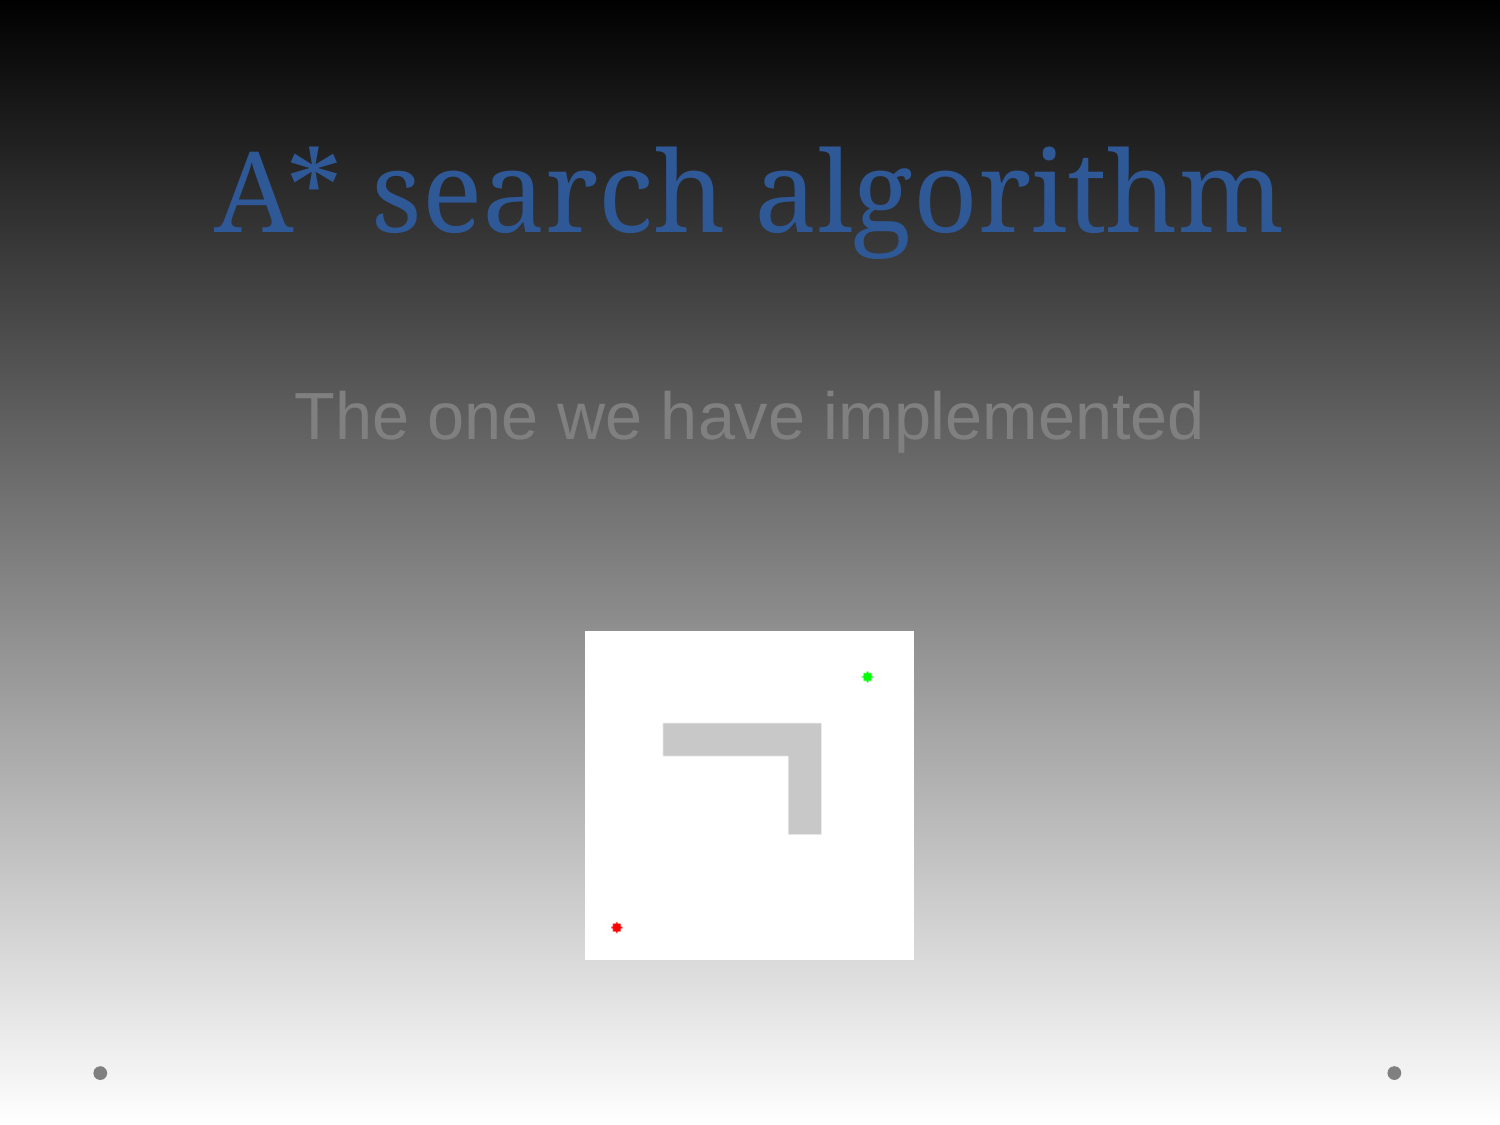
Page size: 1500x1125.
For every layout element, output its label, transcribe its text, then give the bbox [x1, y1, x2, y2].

picture [585, 631, 914, 961]
subtitle The one we have implemented [75, 299, 1426, 533]
title A* search algorithm [75, 0, 1425, 263]
